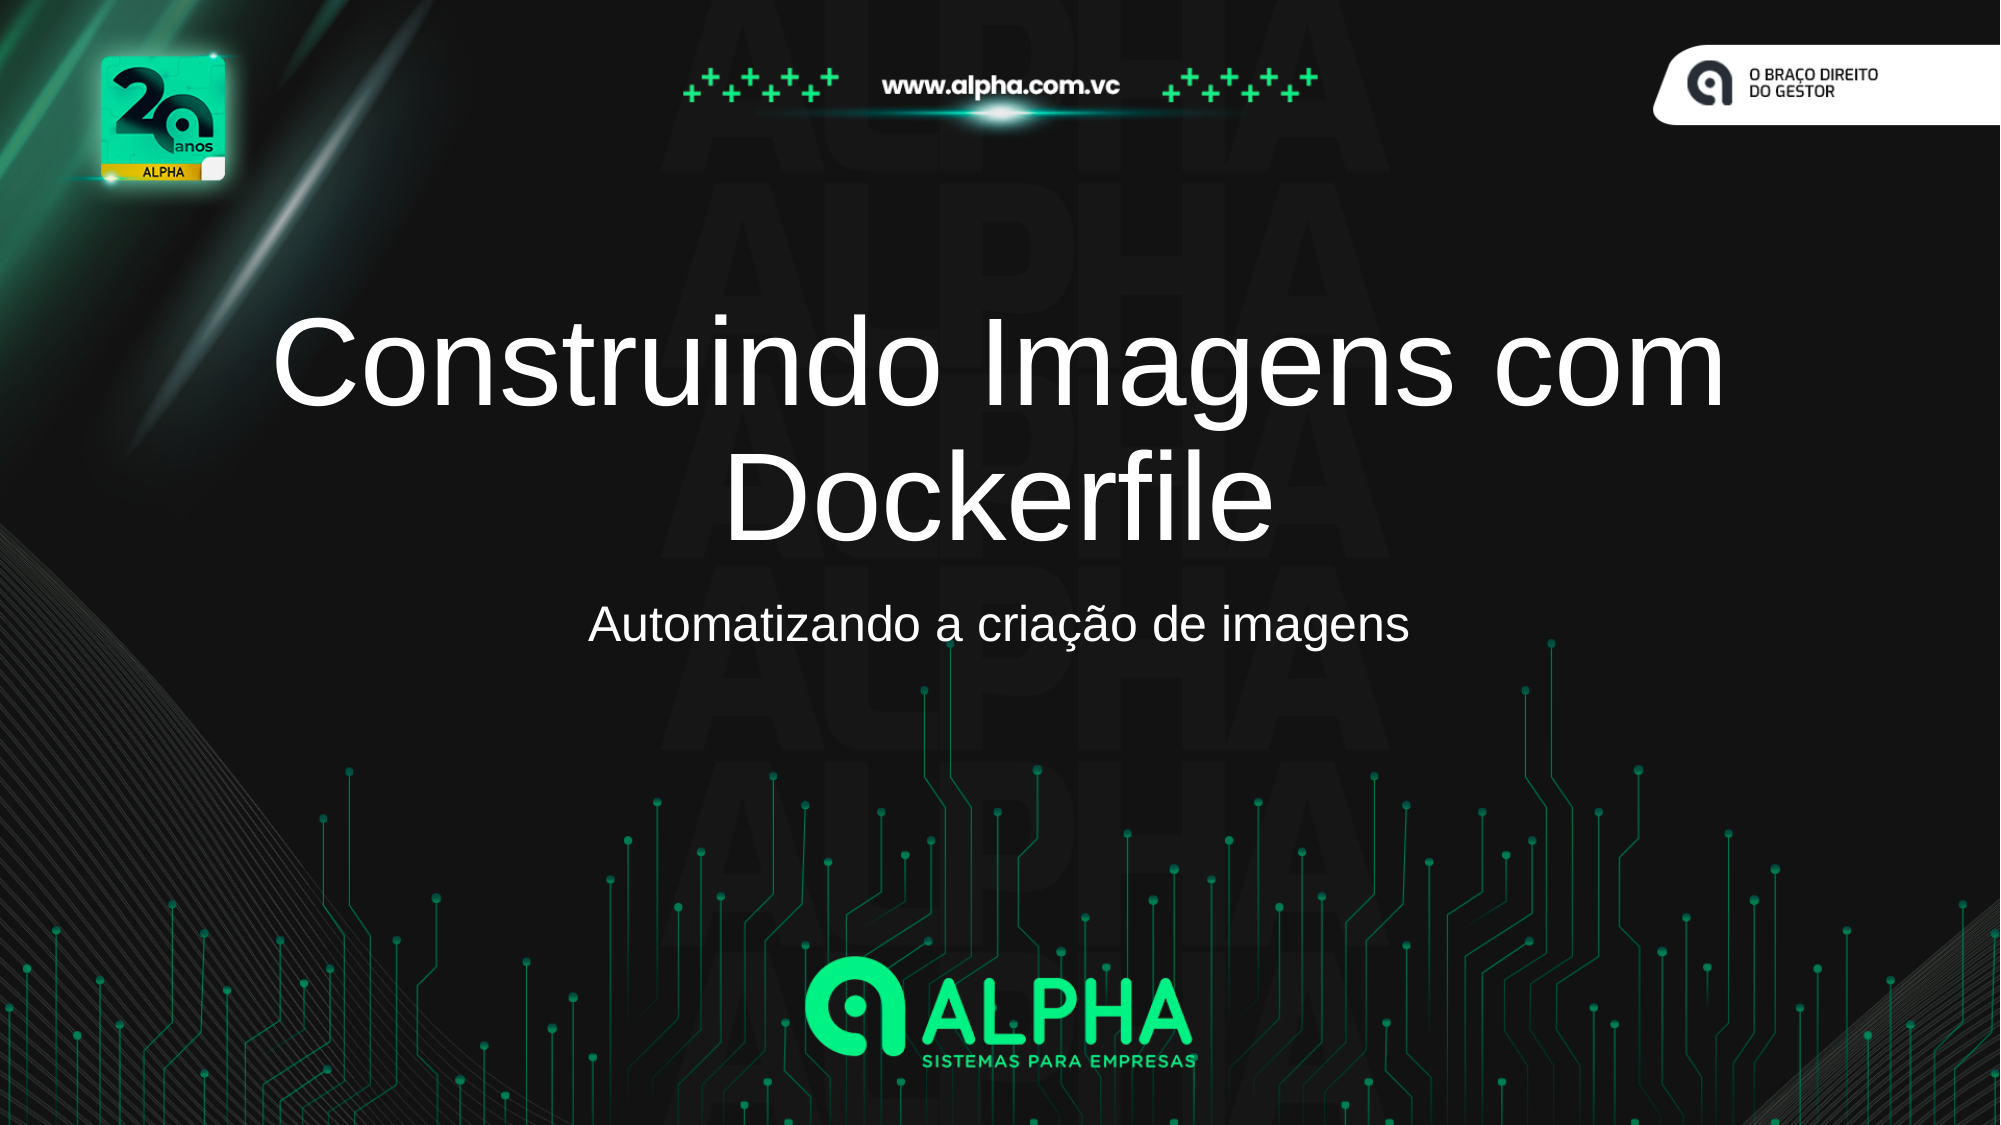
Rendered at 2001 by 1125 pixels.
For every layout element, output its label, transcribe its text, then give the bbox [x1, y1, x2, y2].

text_box Automatizando a criação de imagens [249, 590, 1750, 862]
picture [0, 0, 2000, 1125]
text_box Construindo Imagens com Dockerfile [249, 184, 1750, 576]
